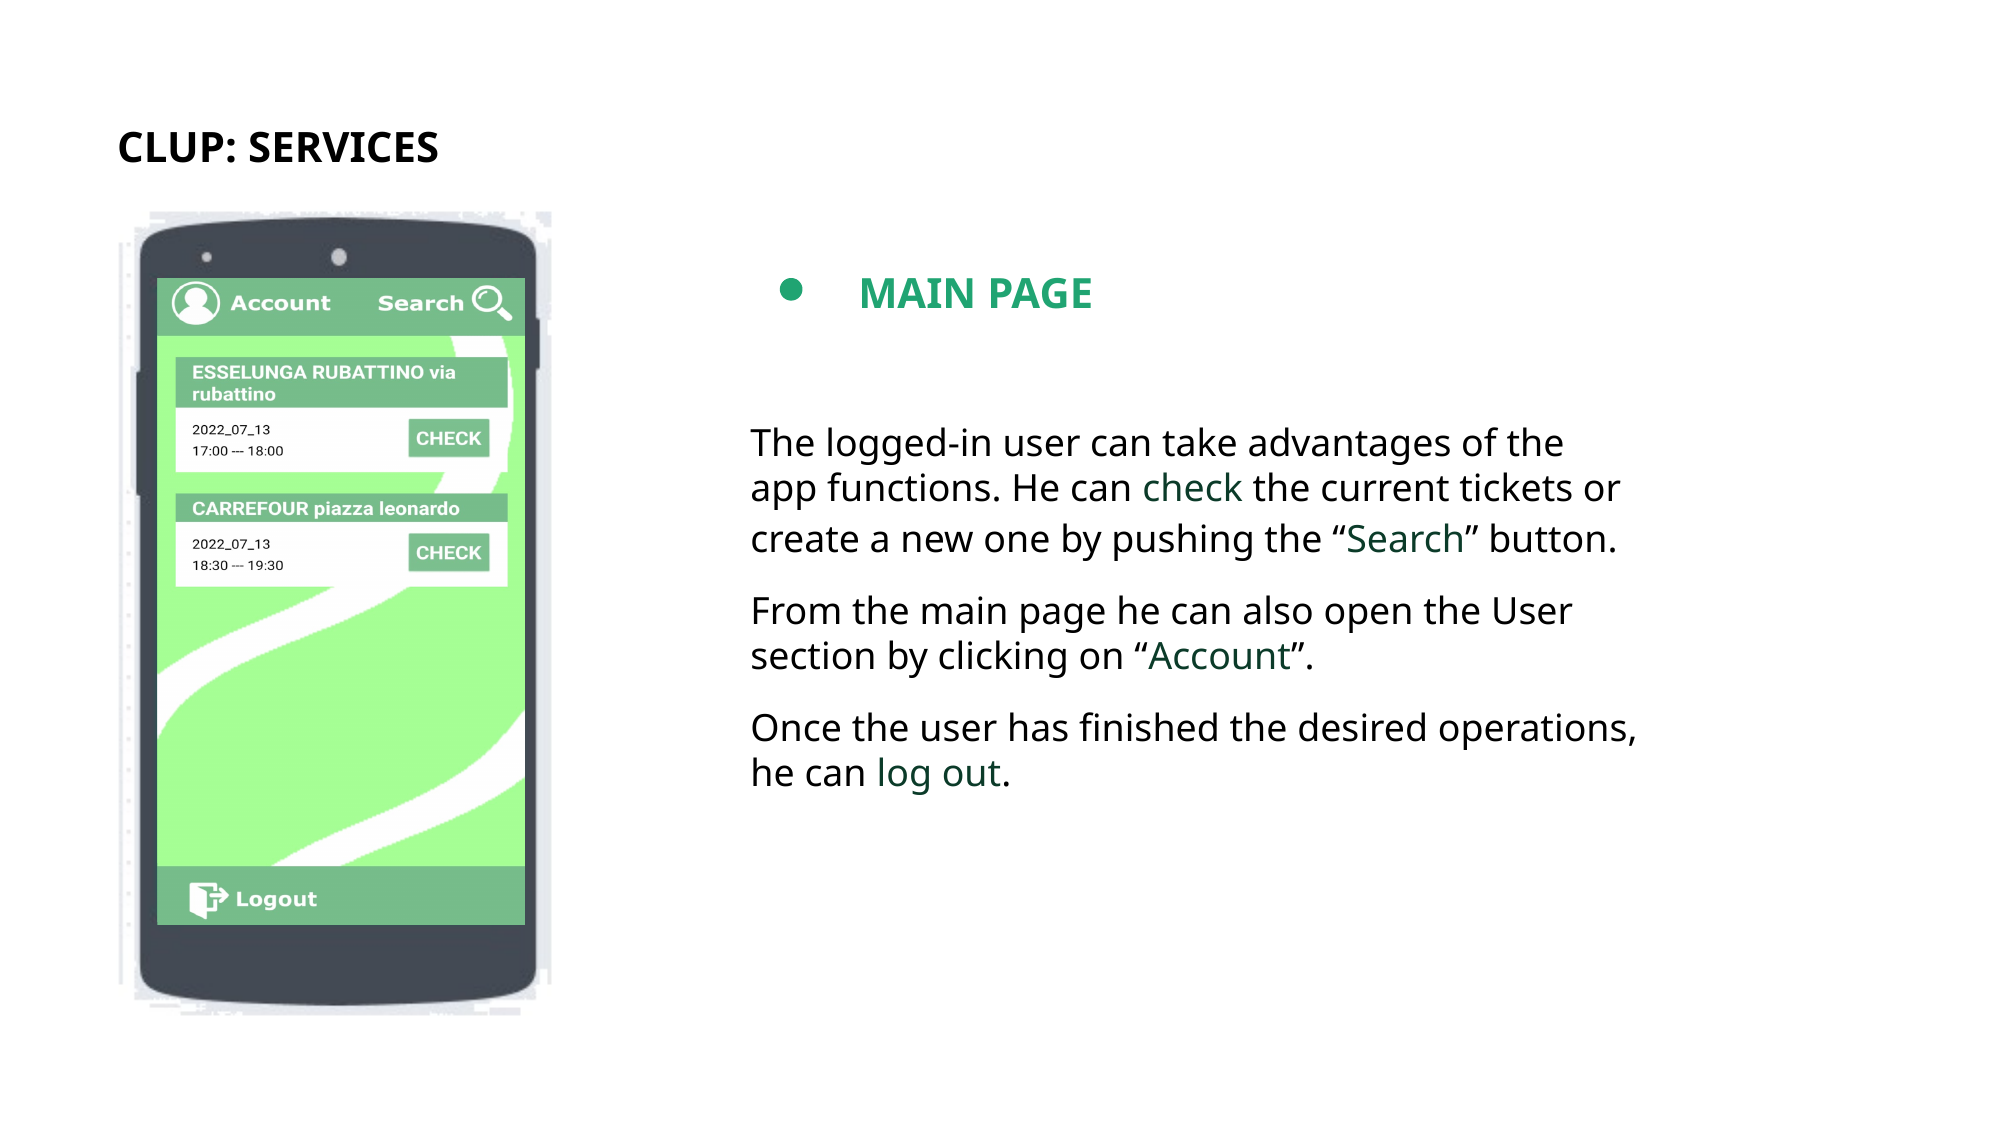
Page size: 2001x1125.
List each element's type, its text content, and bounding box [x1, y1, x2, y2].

text_box [779, 278, 803, 301]
picture [83, 181, 593, 1047]
text_box The logged-in user can take advantages of the app functions. He can check the current tickets or create a new one by pushing the “Search” button. From the main page he can also open the User section by clicking on “Account”. Once the user has finished the desired operations, he can log out. [735, 411, 1658, 818]
text_box MAIN PAGE [843, 264, 1198, 315]
title CLUP: SERVICES [102, 118, 1056, 230]
